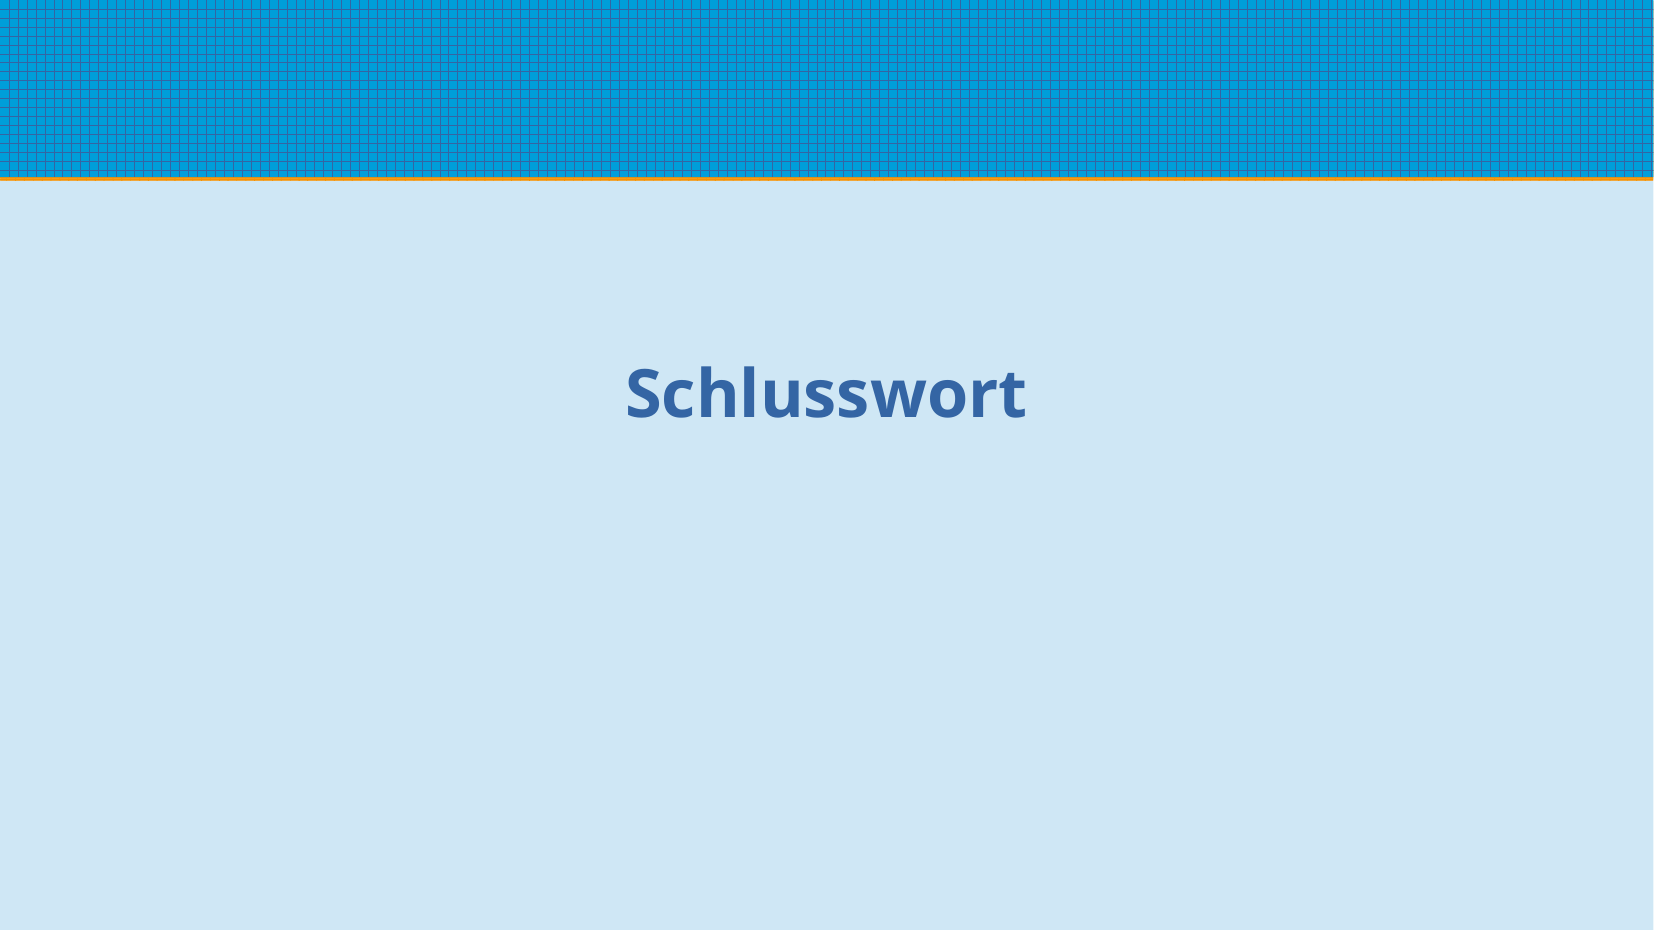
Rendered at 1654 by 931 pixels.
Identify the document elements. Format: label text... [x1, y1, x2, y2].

subtitle Schlusswort [88, 14, 1565, 768]
